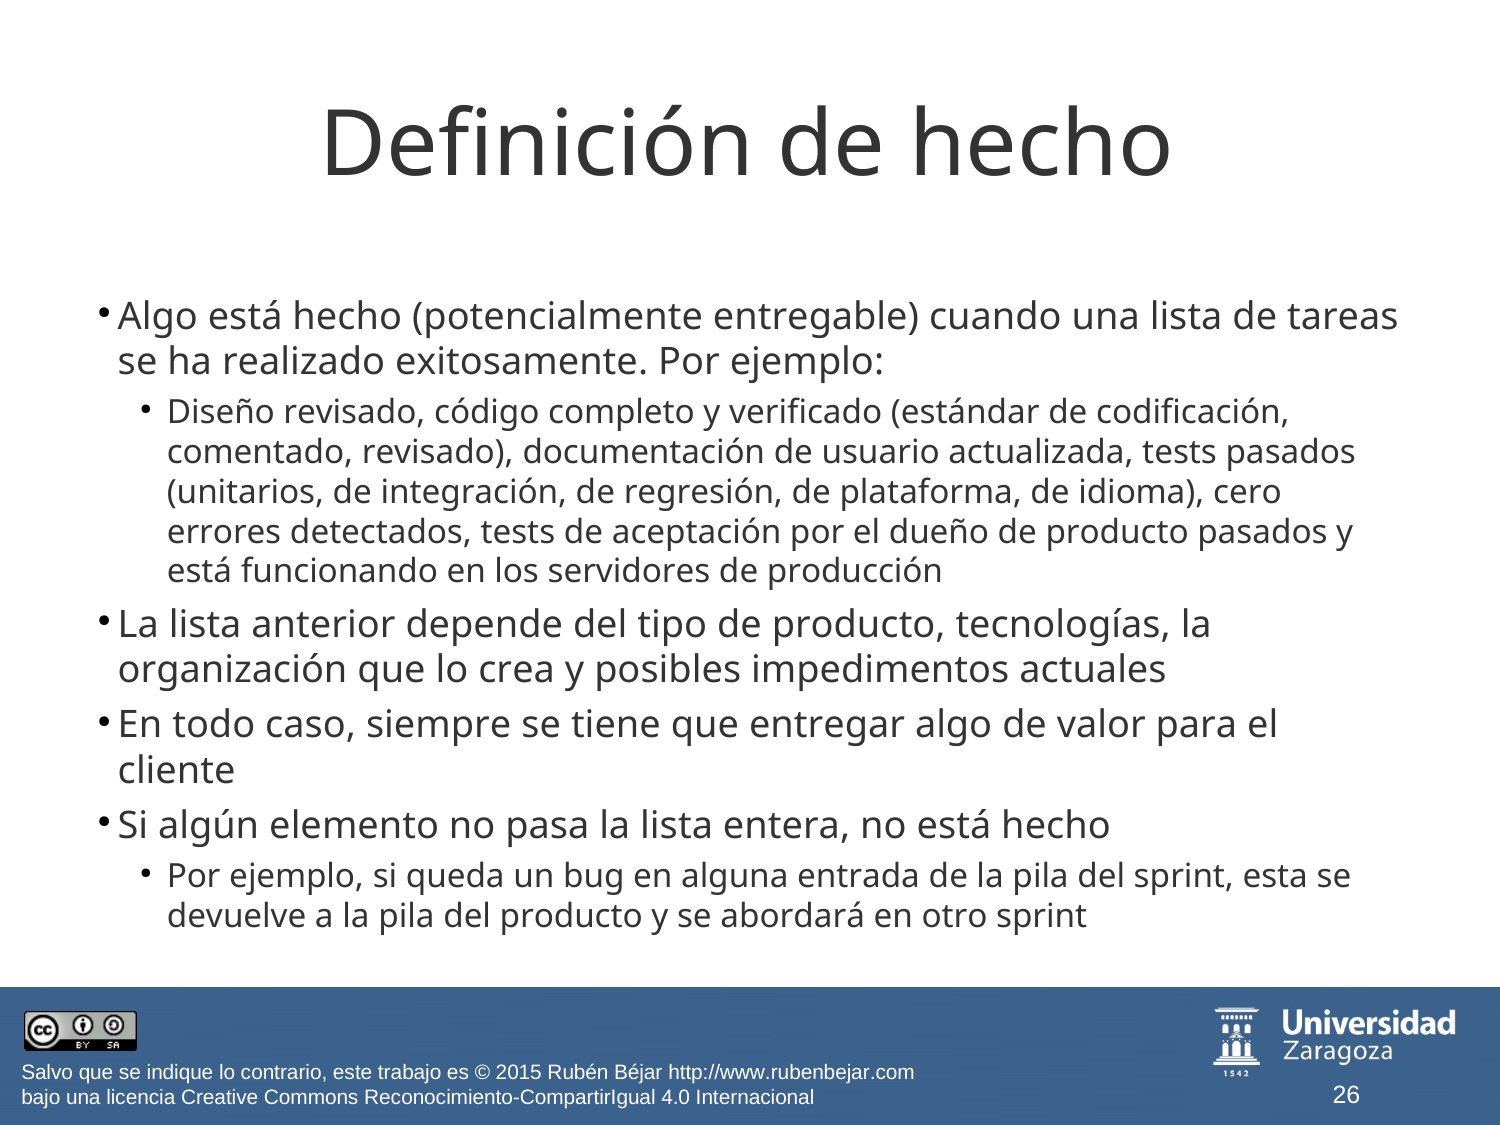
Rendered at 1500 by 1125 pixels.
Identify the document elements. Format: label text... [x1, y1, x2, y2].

list Algo está hecho (potencialmente entregable) cuando una lista de tareas se ha realizado exitosamente. Por ejemplo: Diseño revisado, código completo y verificado (estándar de codificación, comentado, revisado), documentación de usuario actualizada, tests pasados (unitarios, de integración, de regresión, de plataforma, de idioma), cero errores detectados, tests de aceptación por el dueño de producto pasados y está funcionando en los servidores de producción La lista anterior depende del tipo de producto, tecnologías, la organización que lo crea y posibles impedimentos actuales En todo caso, siempre se tiene que entregar algo de valor para el cliente Si algún elemento no pasa la lista entera, no está hecho Por ejemplo, si queda un bug en alguna entrada de la pila del sprint, esta se devuelve a la pila del producto y se abordará en otro sprint [82, 283, 1418, 957]
picture [0, 987, 1500, 1125]
title Definición de hecho [74, 21, 1420, 257]
